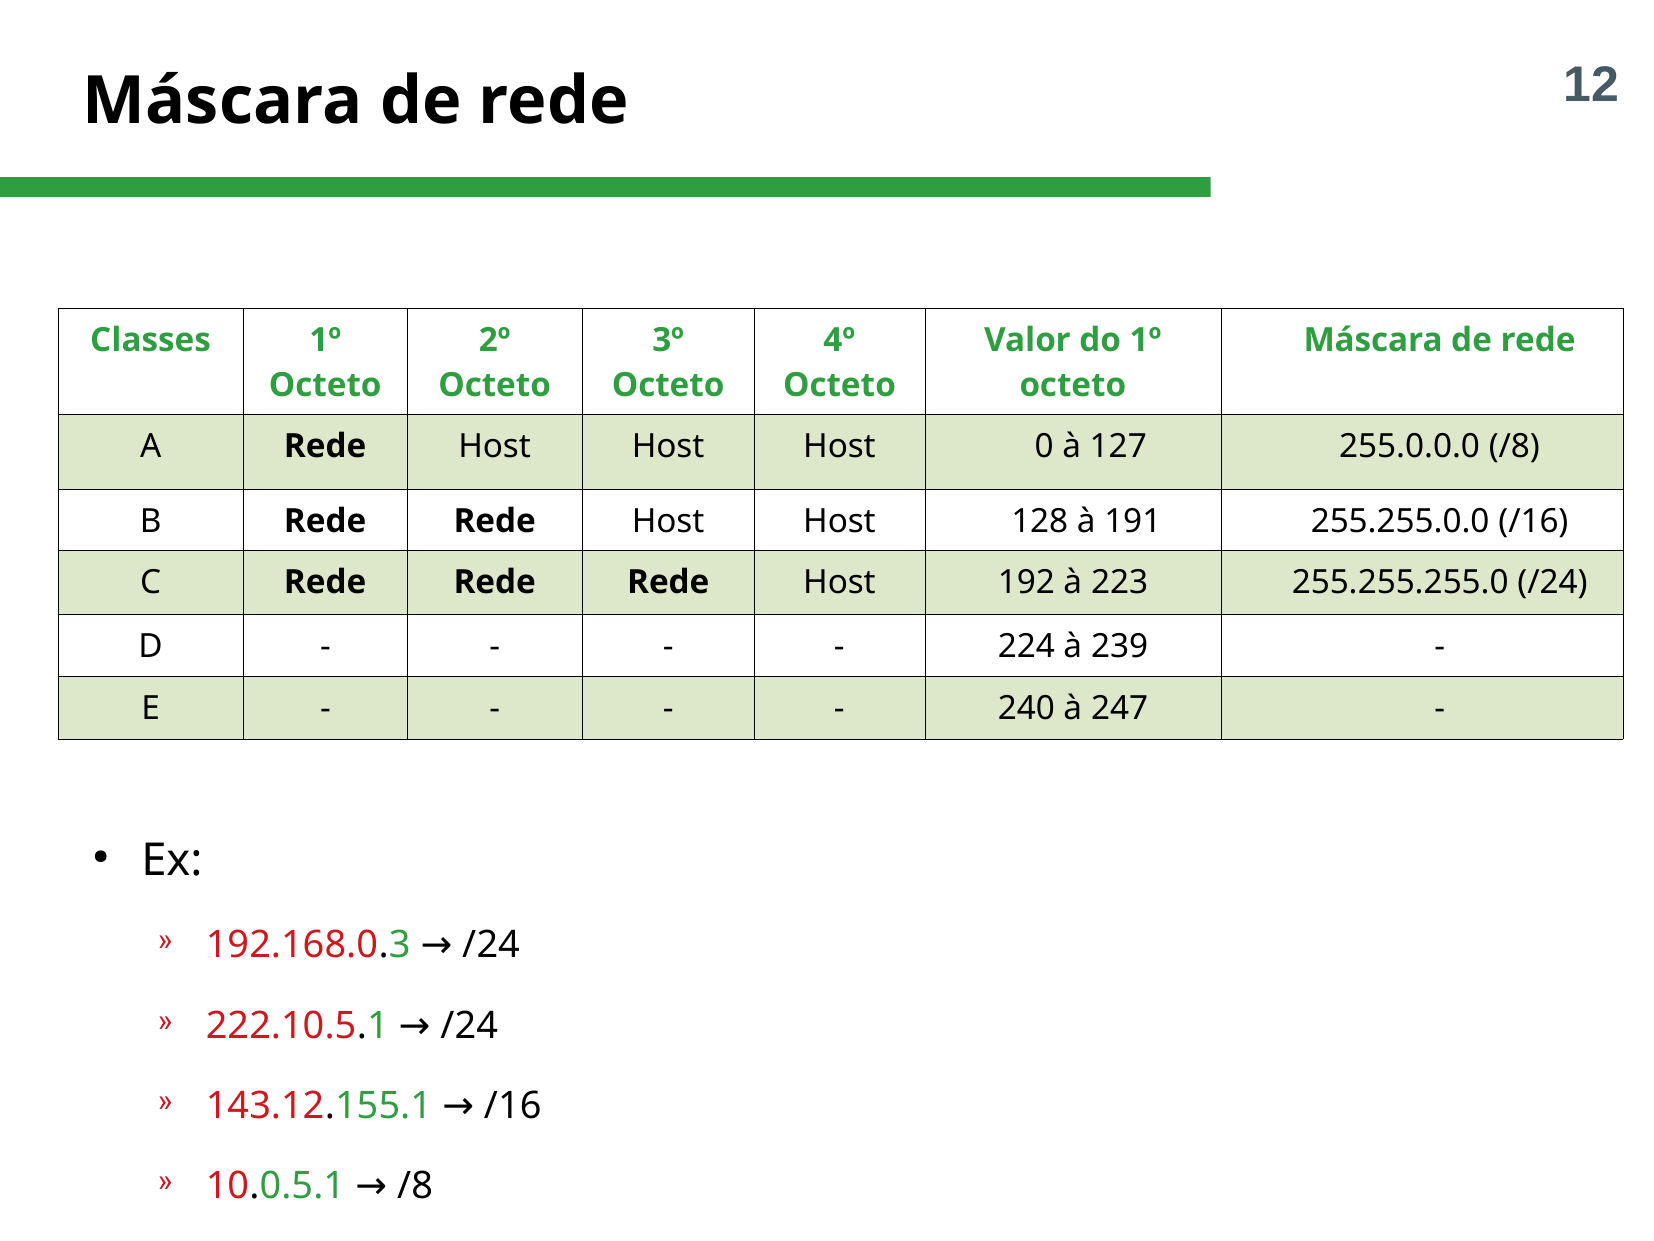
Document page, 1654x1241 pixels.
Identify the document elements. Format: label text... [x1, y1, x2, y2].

table_cell - [583, 615, 754, 676]
table_cell B [59, 490, 243, 550]
table_cell - [244, 677, 407, 739]
table_cell Rede [244, 415, 407, 489]
table_cell 240 à 247 [926, 677, 1221, 739]
table_cell Host [755, 490, 925, 550]
table_cell 128 à 191 [926, 490, 1221, 550]
table_cell - [755, 615, 925, 676]
table_header Valor do 1º octeto [926, 309, 1221, 414]
table_cell A [59, 415, 243, 489]
table_cell 0 à 127 [926, 415, 1221, 489]
table_cell Host [408, 415, 582, 489]
table_cell C [59, 551, 243, 614]
table_cell - [1222, 677, 1623, 739]
table_header Máscara de rede [1222, 309, 1623, 414]
table_cell - [408, 615, 582, 676]
table_cell - [755, 677, 925, 739]
list Ex: 192.168.0.3 → /24 222.10.5.1 → /24 143.12.155.1 → /16 10.0.5.1 → /8 [76, 826, 1565, 1211]
table_cell 224 à 239 [926, 615, 1221, 676]
table_cell Rede [244, 490, 407, 550]
table_cell - [583, 677, 754, 739]
table_cell Rede [583, 551, 754, 614]
table_cell 192 à 223 [926, 551, 1221, 614]
table_header Classes [59, 309, 243, 414]
table_cell Host [755, 551, 925, 614]
table_header 1º Octeto [244, 309, 407, 414]
table_cell Host [755, 415, 925, 489]
table_header 3º Octeto [583, 309, 754, 414]
table_cell 255.255.255.0 (/24) [1222, 551, 1623, 614]
table_cell 255.0.0.0 (/8) [1222, 415, 1623, 489]
table_cell Host [583, 415, 754, 489]
table_cell Rede [408, 490, 582, 550]
table_header 4º Octeto [755, 309, 925, 414]
table_cell - [244, 615, 407, 676]
table_cell E [59, 677, 243, 739]
table_cell - [1222, 615, 1623, 676]
table_cell Rede [244, 551, 407, 614]
table_cell D [59, 615, 243, 676]
table_cell Rede [408, 551, 582, 614]
title Máscara de rede [82, 0, 1152, 202]
table_cell 255.255.0.0 (/16) [1222, 490, 1623, 550]
table_header 2º Octeto [408, 309, 582, 414]
table_cell - [408, 677, 582, 739]
table_cell Host [583, 490, 754, 550]
